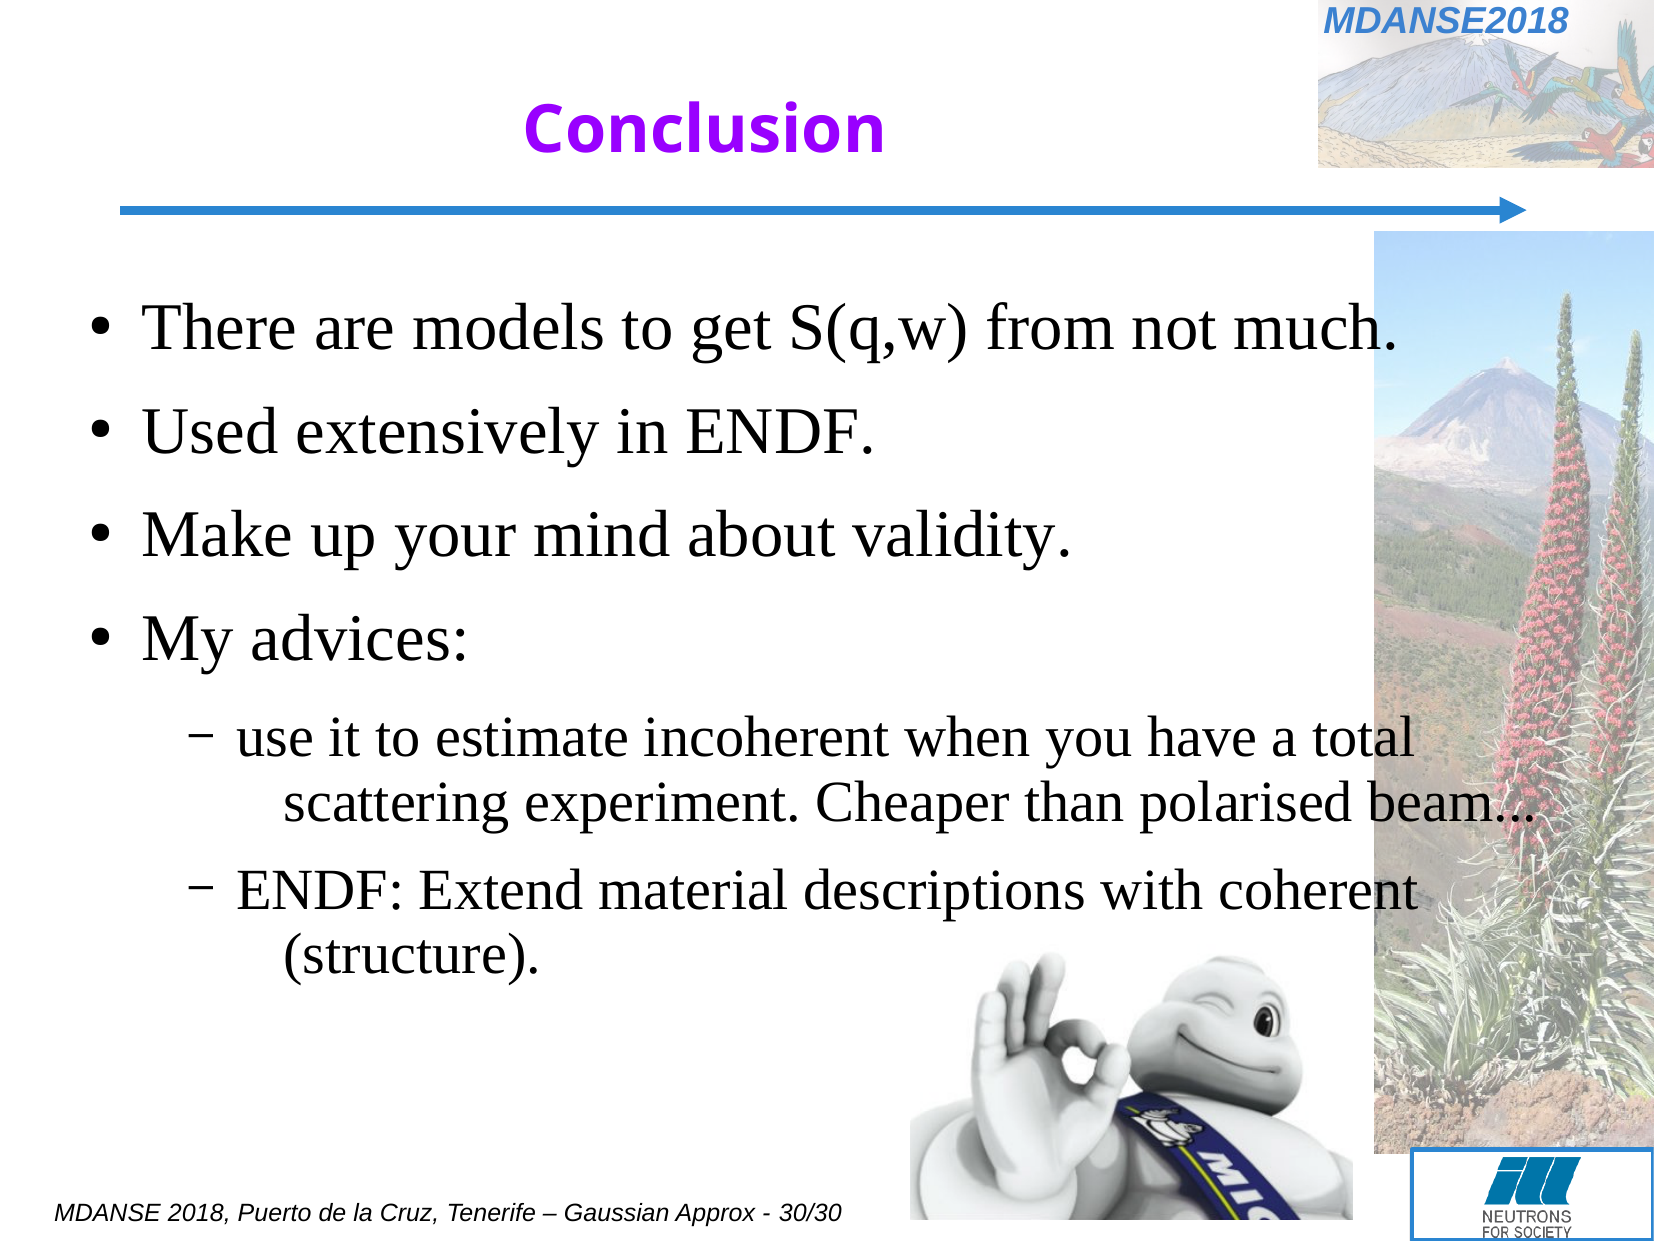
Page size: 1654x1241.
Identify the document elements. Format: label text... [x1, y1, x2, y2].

title Conclusion [82, 49, 1328, 203]
list There are models to get S(q,w) from not much. Used extensively in ENDF. Make up your mind about validity. My advices: use it to estimate incoherent when you have a total scattering experiment. Cheaper than polarised beam... ENDF: Extend material descriptions with coherent (structure). [0, 290, 1571, 1051]
picture [910, 926, 1353, 1220]
picture [1479, 1153, 1583, 1241]
